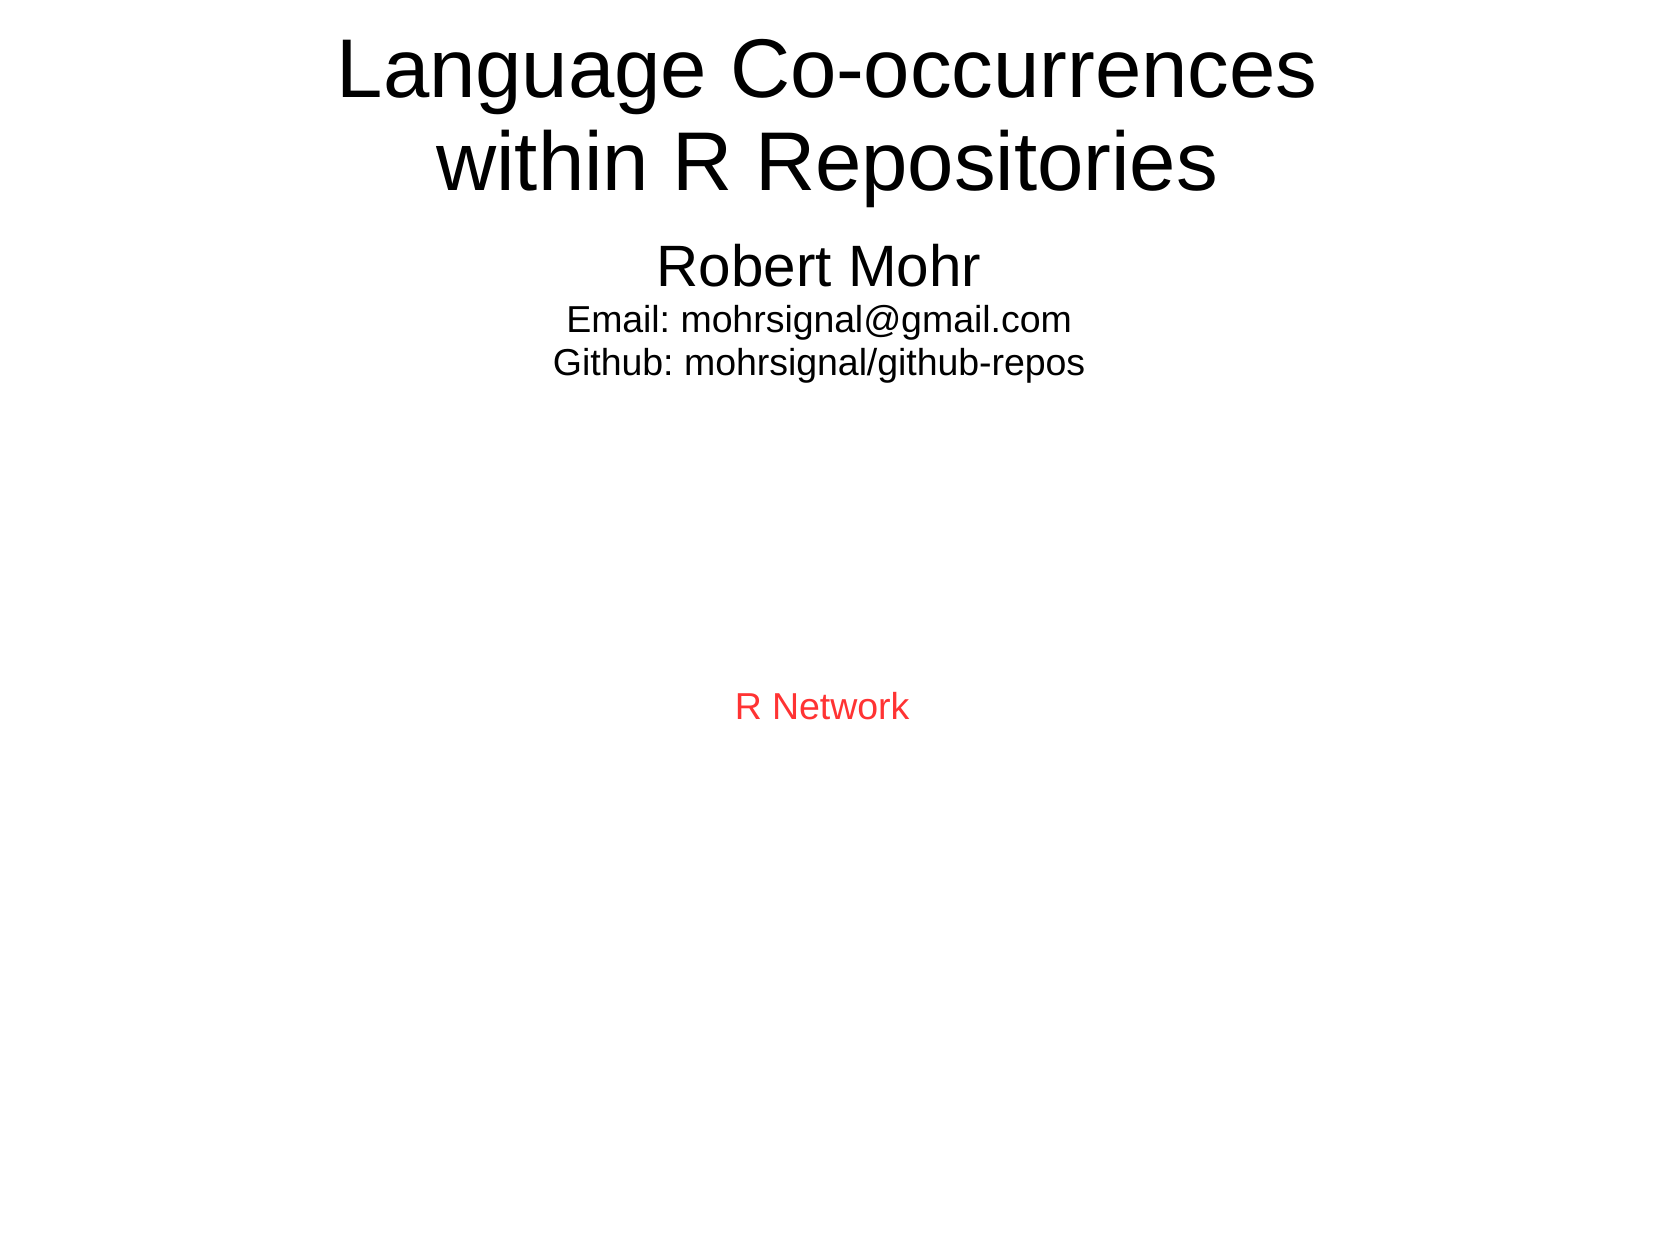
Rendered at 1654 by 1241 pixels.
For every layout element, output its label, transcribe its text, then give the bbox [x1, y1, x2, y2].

title Robert Mohr Email: mohrsignal@gmail.com Github: mohrsignal/github-repos [75, 225, 1564, 392]
text_box R Network [720, 678, 1096, 736]
title Language Co-occurrences within R Repositories [73, 21, 1582, 209]
